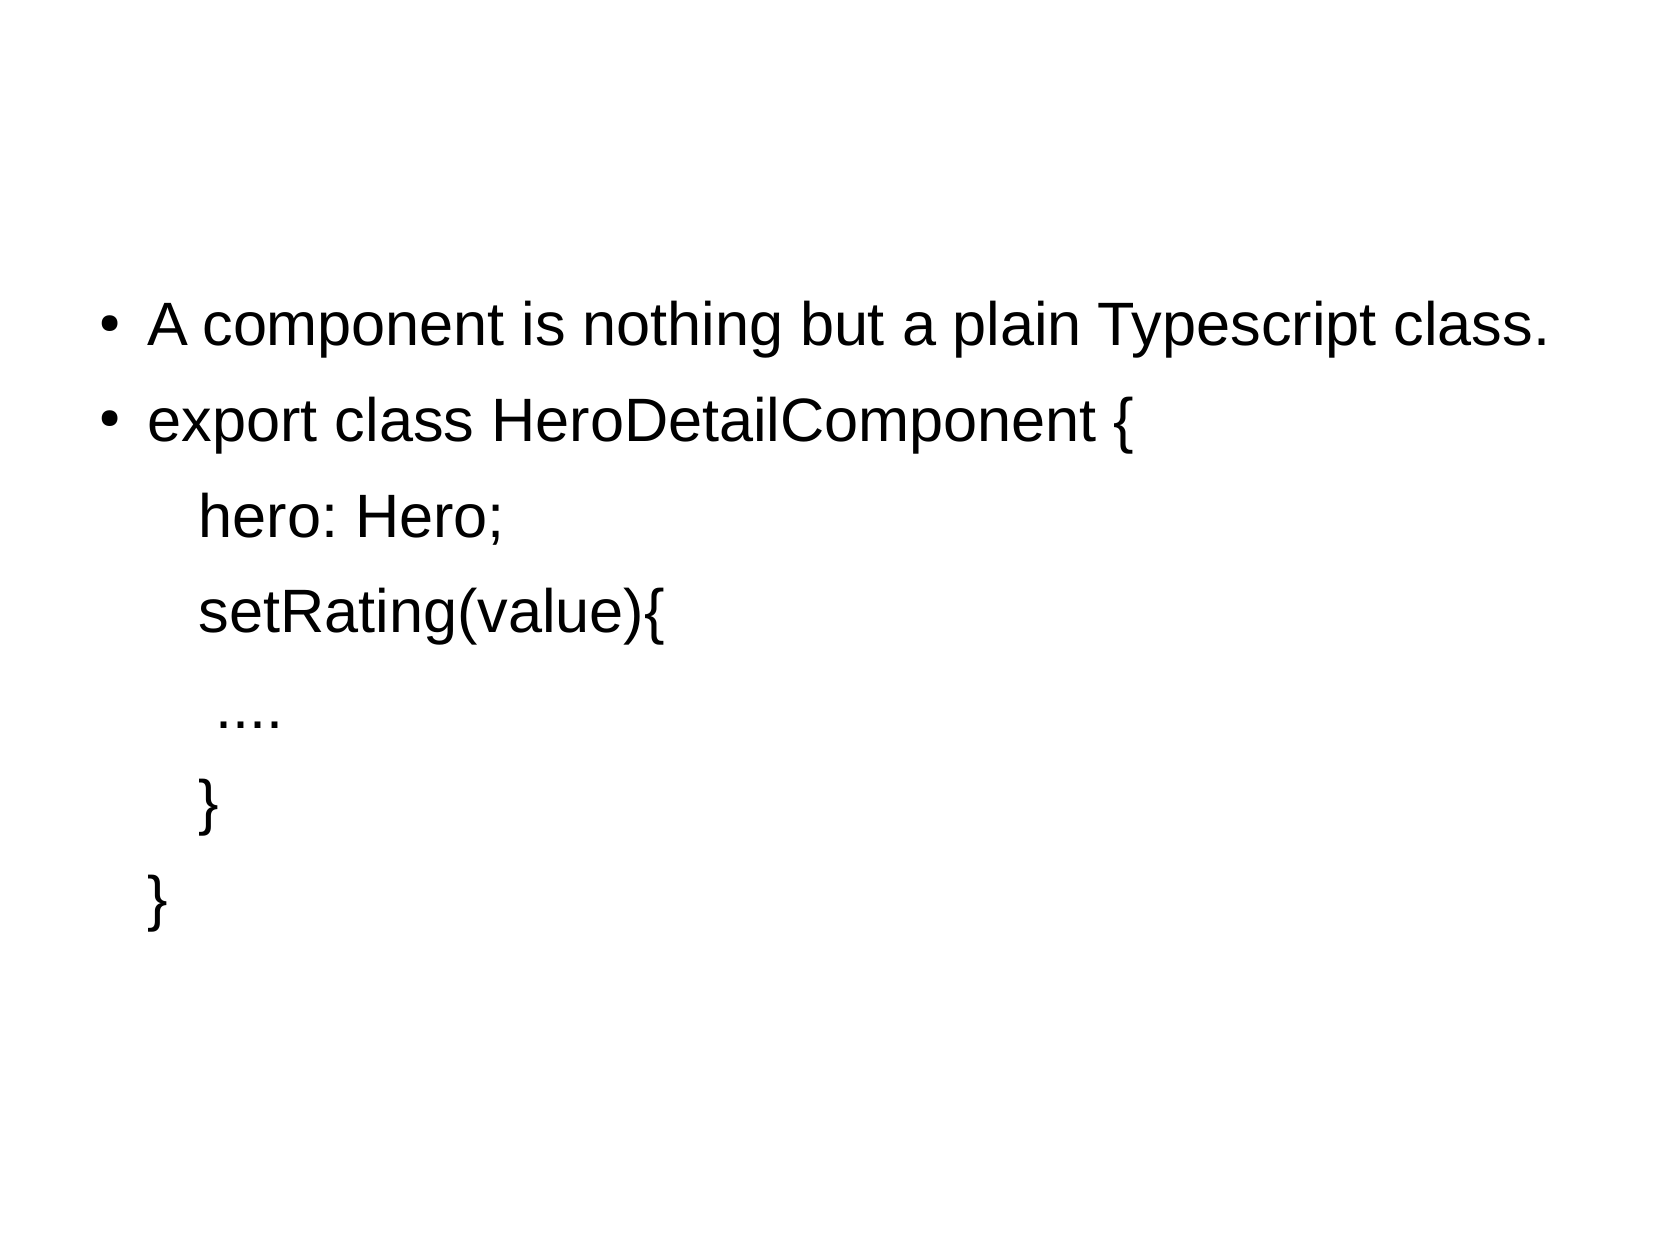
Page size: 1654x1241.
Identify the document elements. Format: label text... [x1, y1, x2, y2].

list A component is nothing but a plain Typescript class. export class HeroDetailComponent { hero: Hero; setRating(value){ .... } } [82, 290, 1571, 1010]
